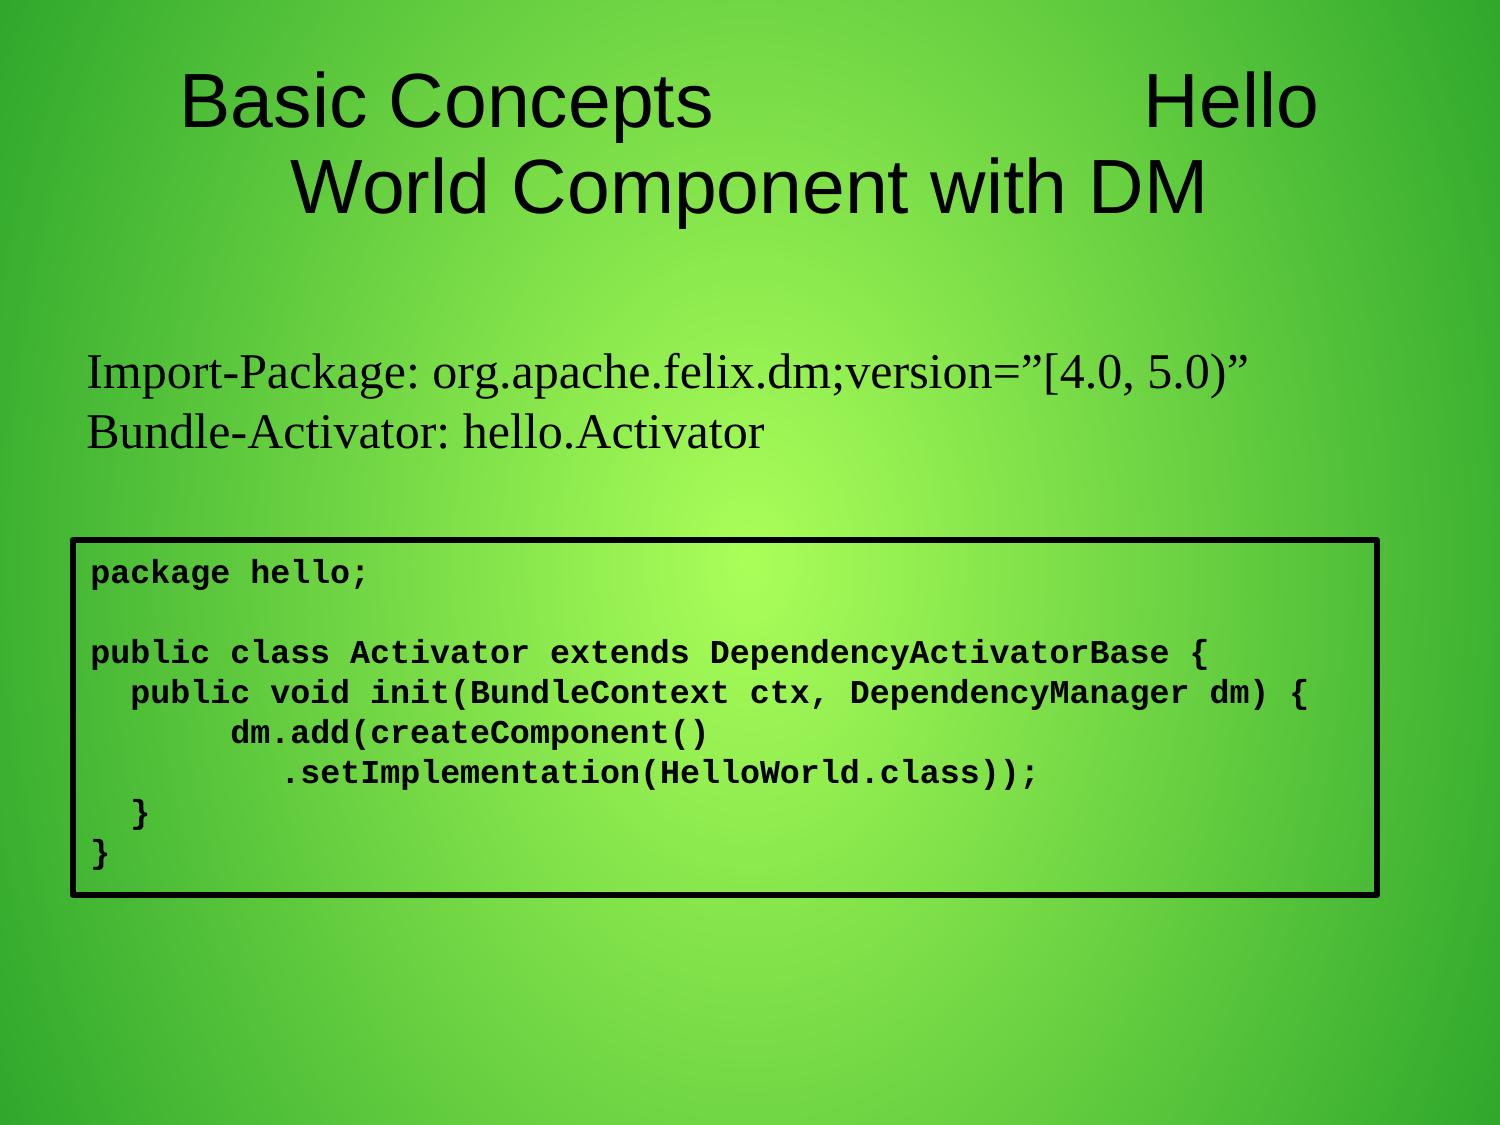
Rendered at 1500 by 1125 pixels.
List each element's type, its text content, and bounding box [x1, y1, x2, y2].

title Basic Concepts Hello World Component with DM [112, 57, 1388, 231]
text_box package hello; public class Activator extends DependencyActivatorBase { public void init(BundleContext ctx, DependencyManager dm) { dm.add(createComponent() .setImplementation(HelloWorld.class)); } } [72, 540, 1378, 896]
text_box Import-Package: org.apache.felix.dm;version=”[4.0, 5.0)” Bundle-Activator: hello.Activator [71, 330, 1263, 466]
